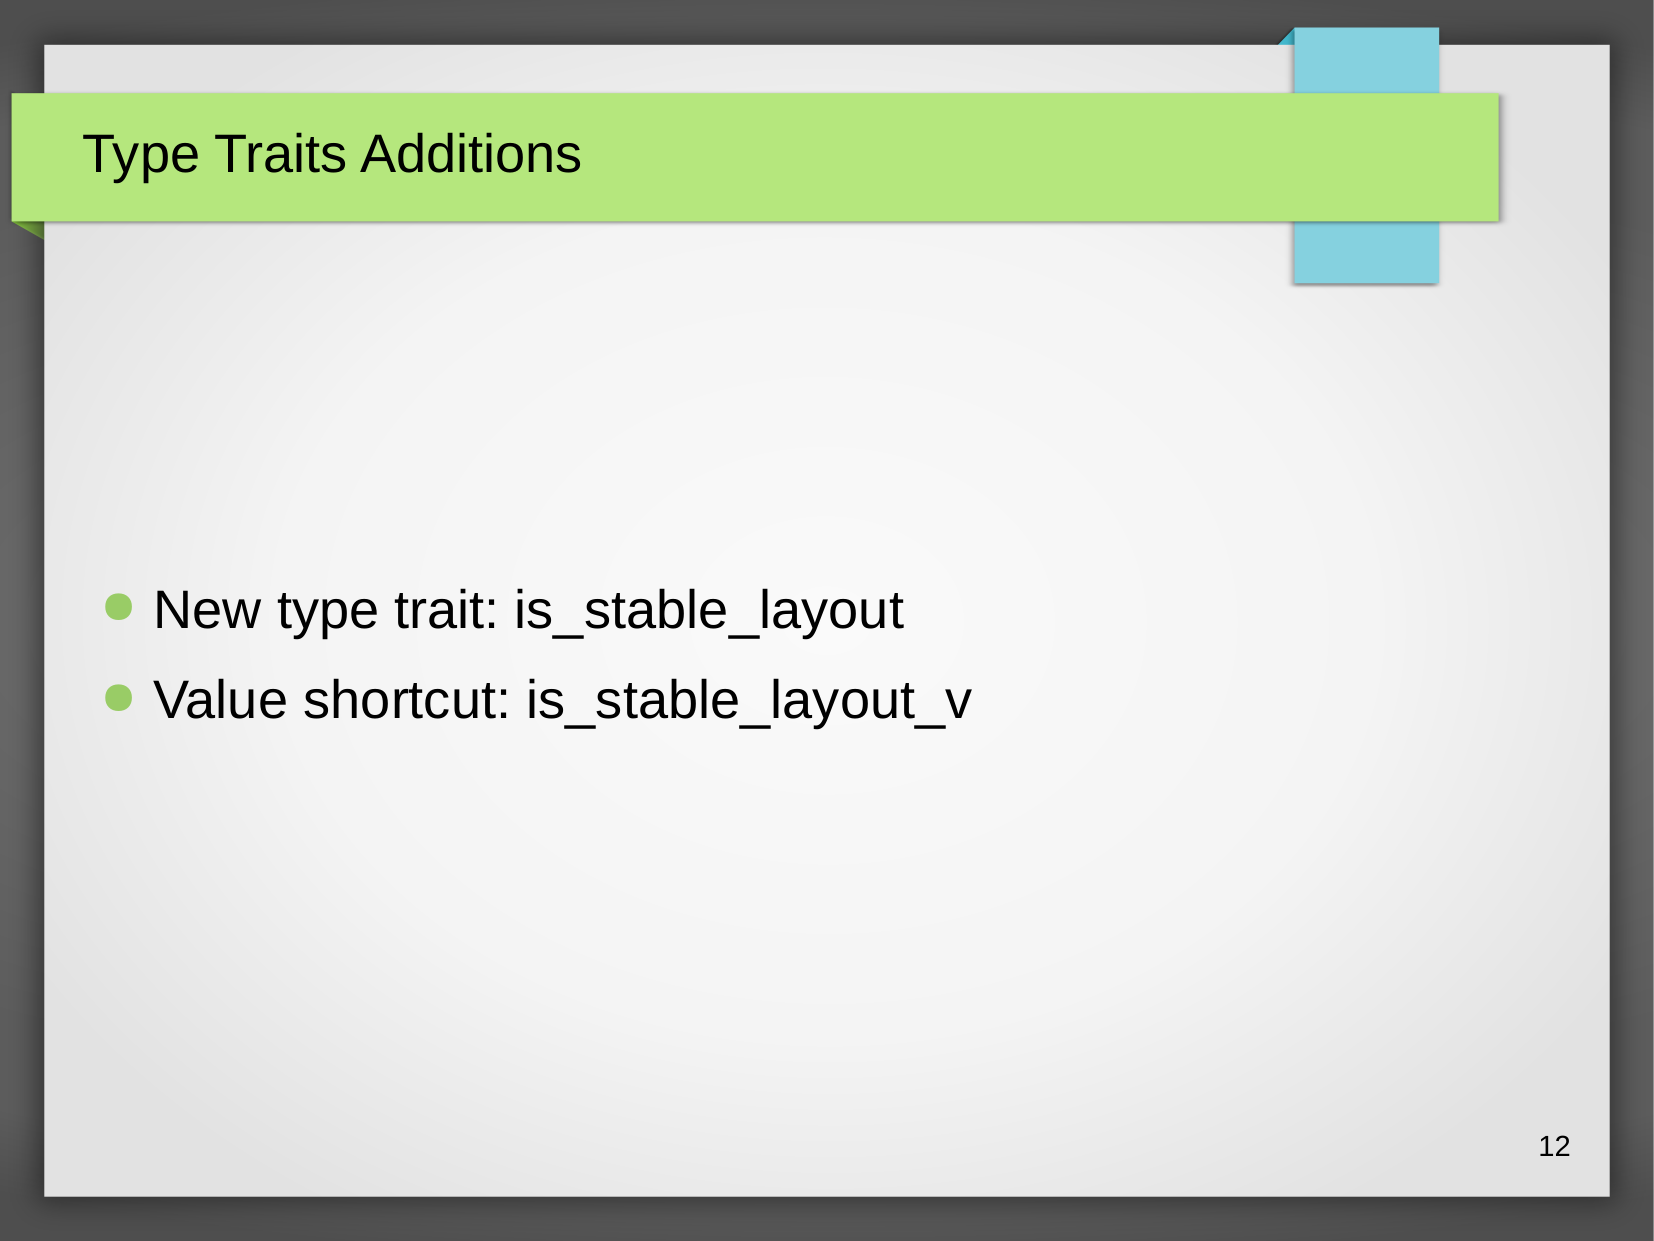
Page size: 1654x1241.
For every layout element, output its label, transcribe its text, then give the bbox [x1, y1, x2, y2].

list New type trait: is_stable_layout Value shortcut: is_stable_layout_v [82, 295, 1571, 1015]
title Type Traits Additions [82, 94, 1264, 213]
picture [0, 0, 1654, 1241]
